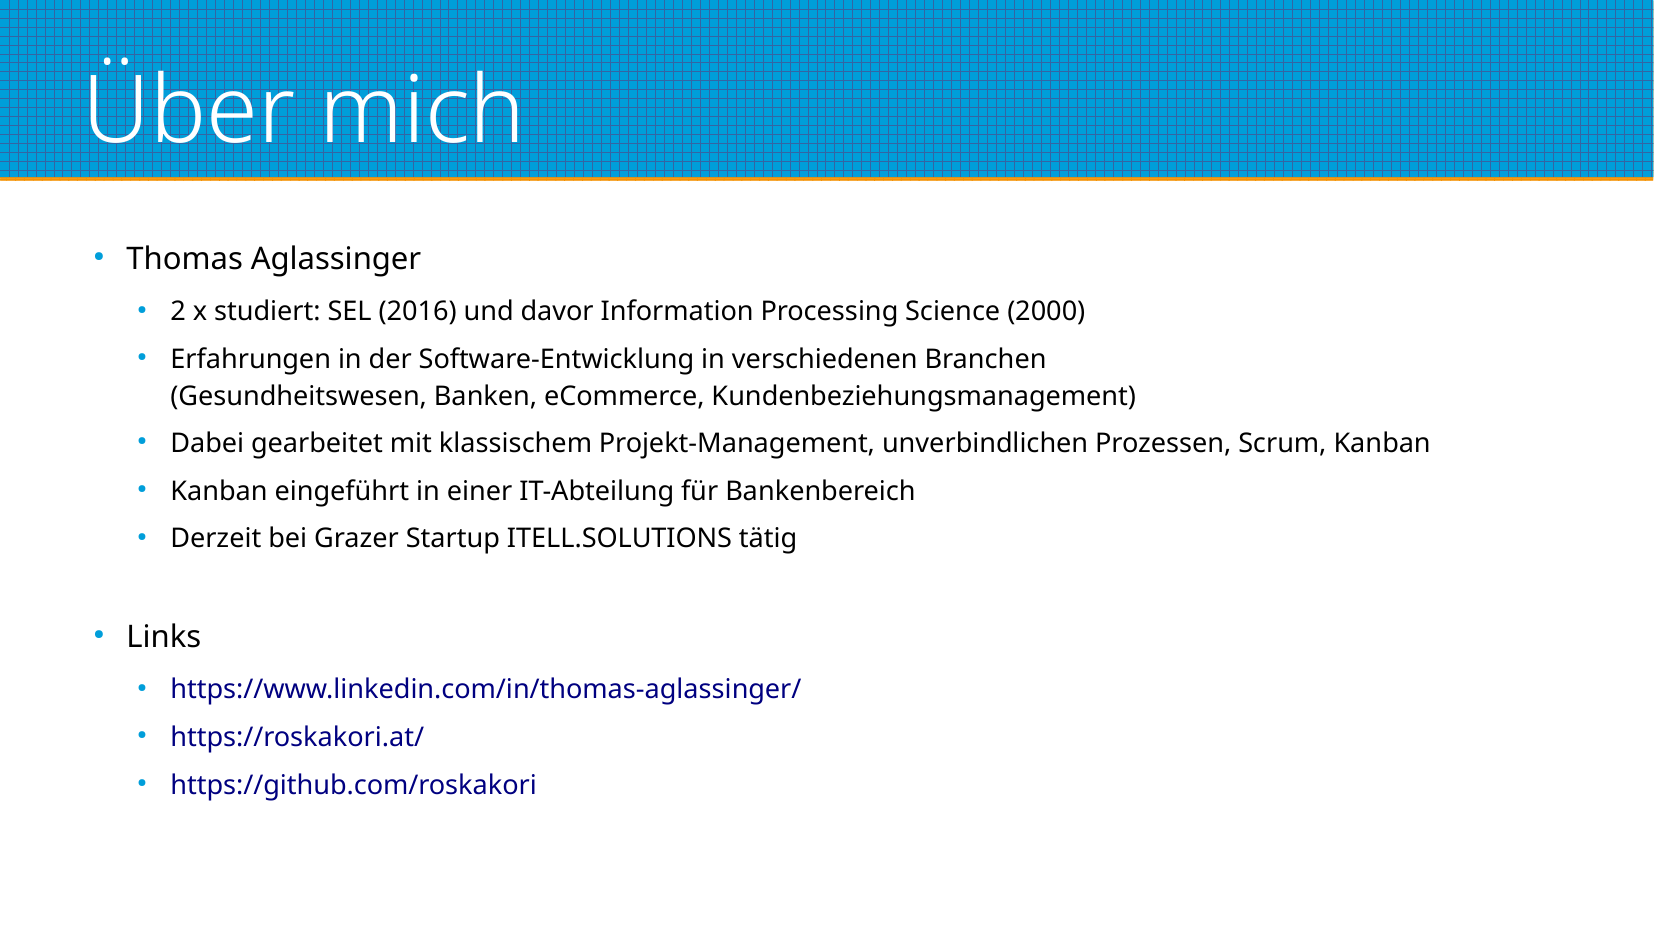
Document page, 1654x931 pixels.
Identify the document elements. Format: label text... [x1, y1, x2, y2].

list Thomas Aglassinger 2 x studiert: SEL (2016) und davor Information Processing Science (2000) Erfahrungen in der Software-Entwicklung in verschiedenen Branchen (Gesundheitswesen, Banken, eCommerce, Kundenbeziehungsmanagement) Dabei gearbeitet mit klassischem Projekt-Management, unverbindlichen Prozessen, Scrum, Kanban Kanban eingeführt in einer IT-Abteilung für Bankenbereich Derzeit bei Grazer Startup ITELL.SOLUTIONS tätig Links https://www.linkedin.com/in/thomas-aglassinger/ https://roskakori.at/ https://github.com/roskakori [82, 236, 1563, 811]
title Über mich [82, 14, 1571, 171]
